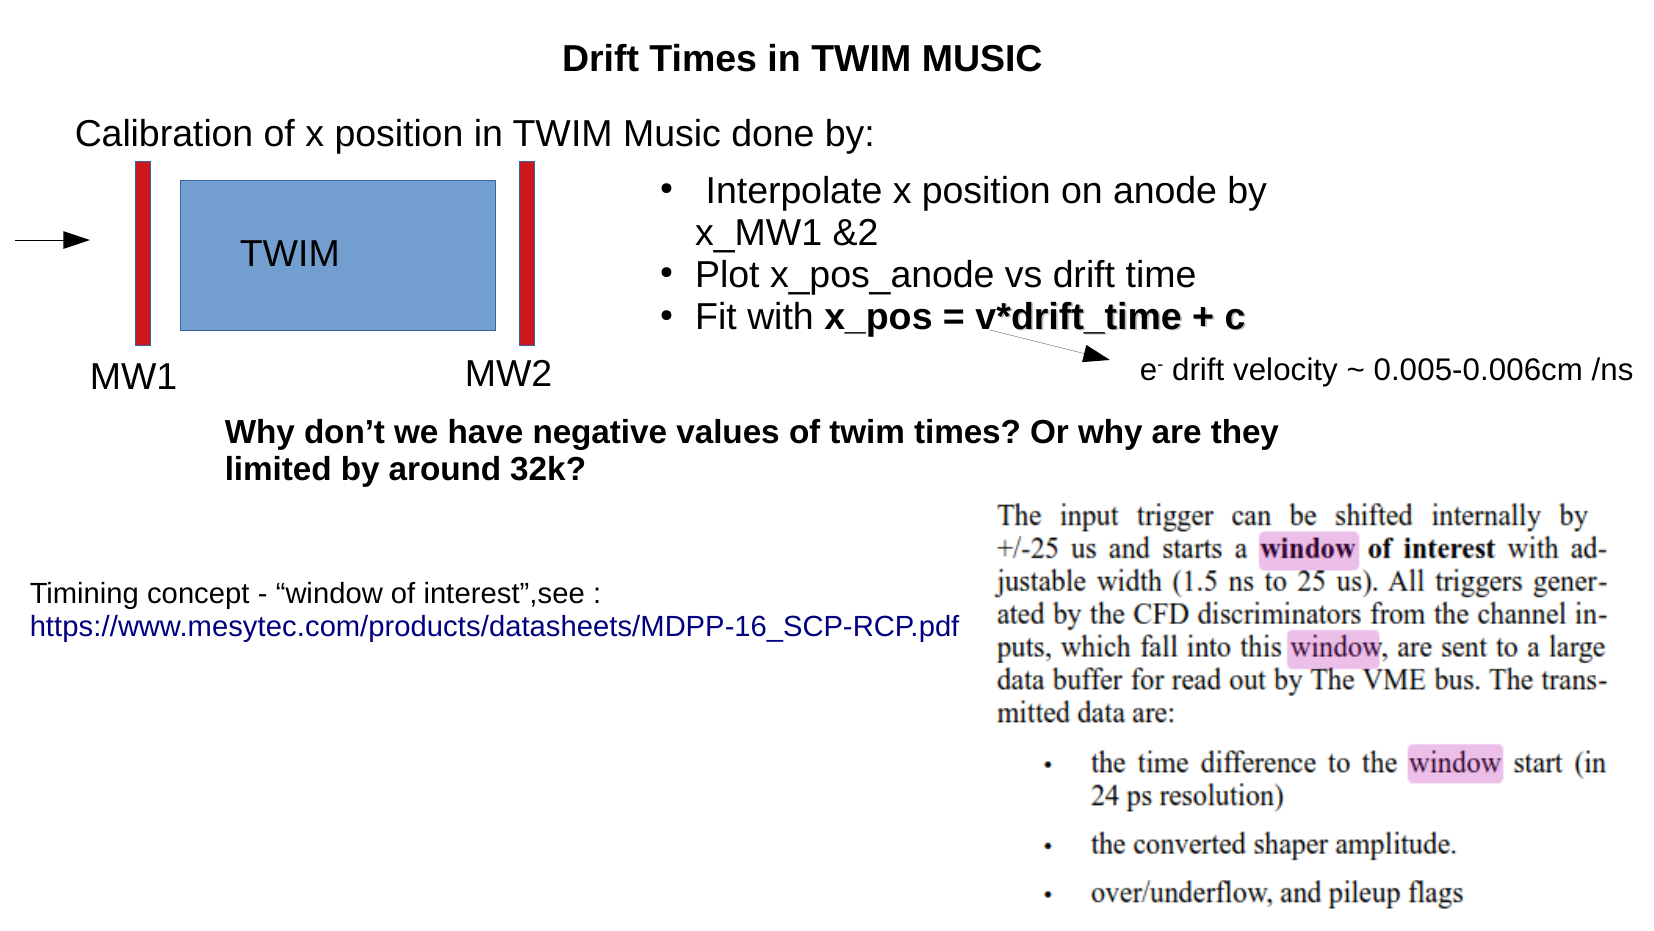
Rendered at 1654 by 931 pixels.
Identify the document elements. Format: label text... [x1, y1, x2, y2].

text_box Why don’t we have negative values of twim times? Or why are they limited by around 32k? [210, 406, 1366, 496]
text_box MW2 [450, 345, 736, 402]
text_box [135, 161, 151, 346]
text_box Calibration of x position in TWIM Music done by: [60, 105, 931, 162]
text_box Interpolate x position on anode by x_MW1 &2 Plot x_pos_anode vs drift time Fit with x_pos = v*drift_time + c [645, 161, 1396, 387]
text_box MW1 [75, 348, 241, 406]
text_box [519, 161, 535, 345]
text_box TWIM [225, 225, 451, 282]
text_box e- drift velocity ~ 0.005-0.006cm /ns [1125, 345, 1654, 444]
text_box Drift Times in TWIM MUSIC [300, 30, 1306, 87]
picture [982, 491, 1621, 916]
text_box Timining concept - “window of interest”,see : https://www.mesytec.com/products/datasheets/MDPP-16_SCP-RCP.pdf [15, 570, 982, 655]
text_box [180, 180, 496, 331]
